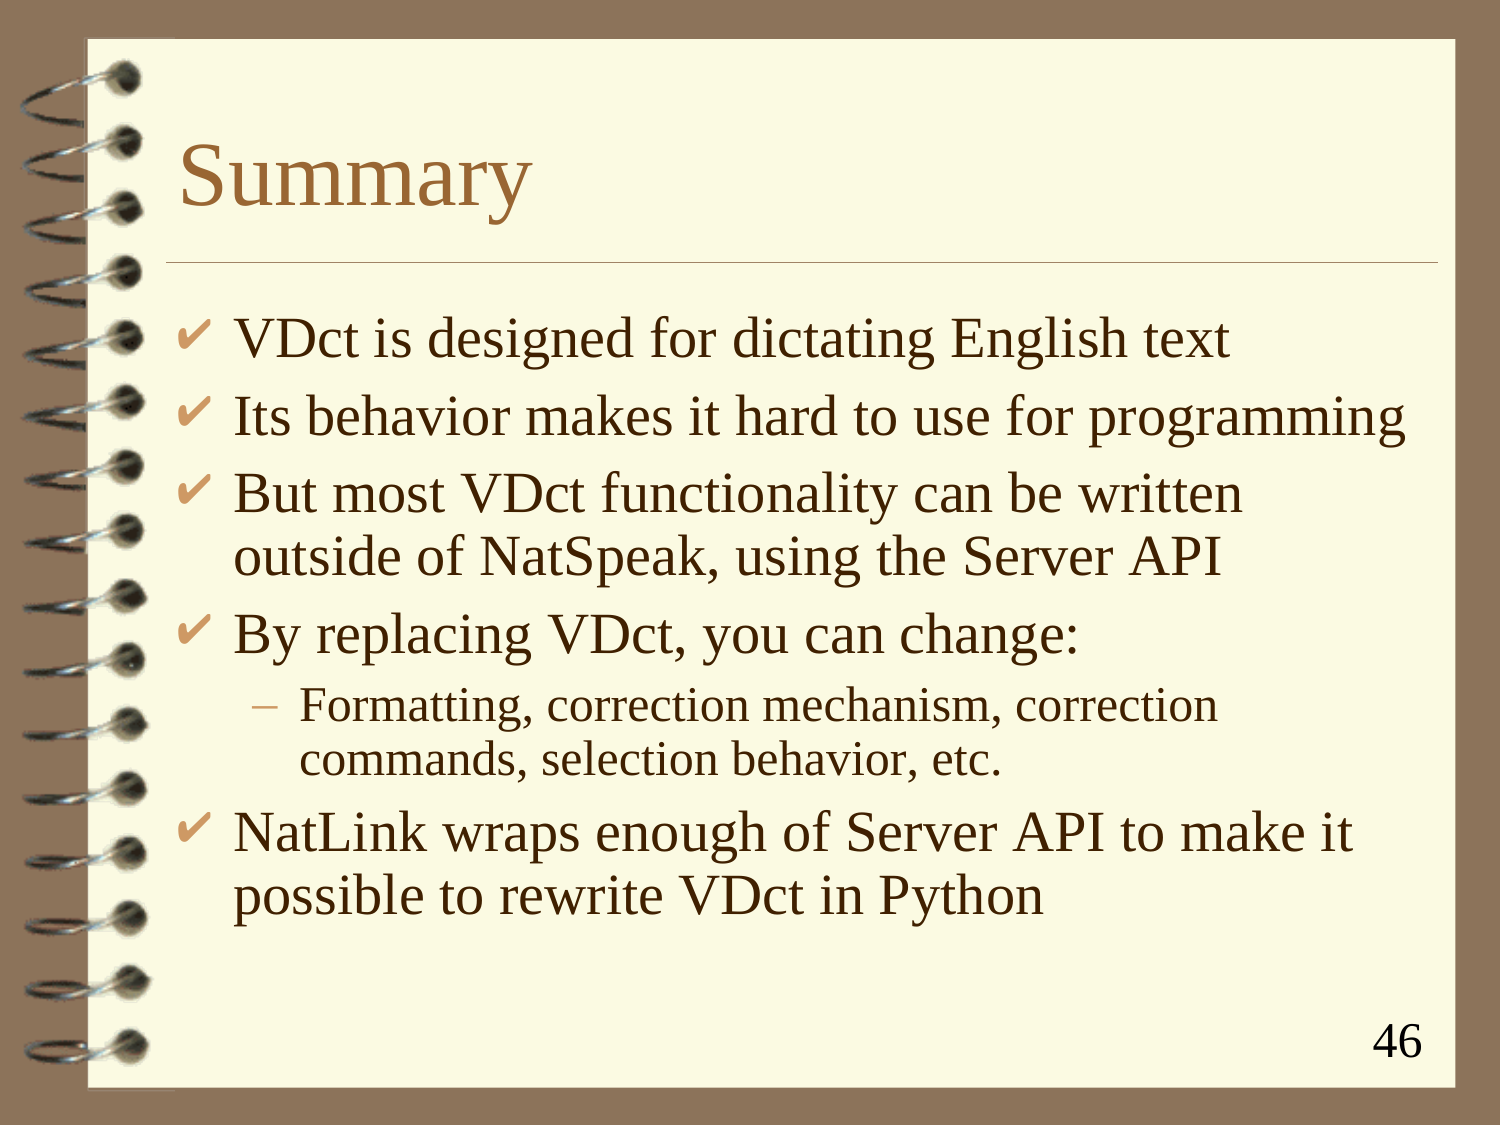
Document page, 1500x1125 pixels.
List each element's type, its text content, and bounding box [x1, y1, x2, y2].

title Summary [162, 74, 1438, 263]
picture [0, 0, 175, 1125]
list VDct is designed for dictating English text Its behavior makes it hard to use for programming But most VDct functionality can be written outside of NatSpeak, using the Server API By replacing VDct, you can change: Formatting, correction mechanism, correction commands, selection behavior, etc. NatLink wraps enough of Server API to make it possible to rewrite VDct in Python [162, 299, 1438, 976]
